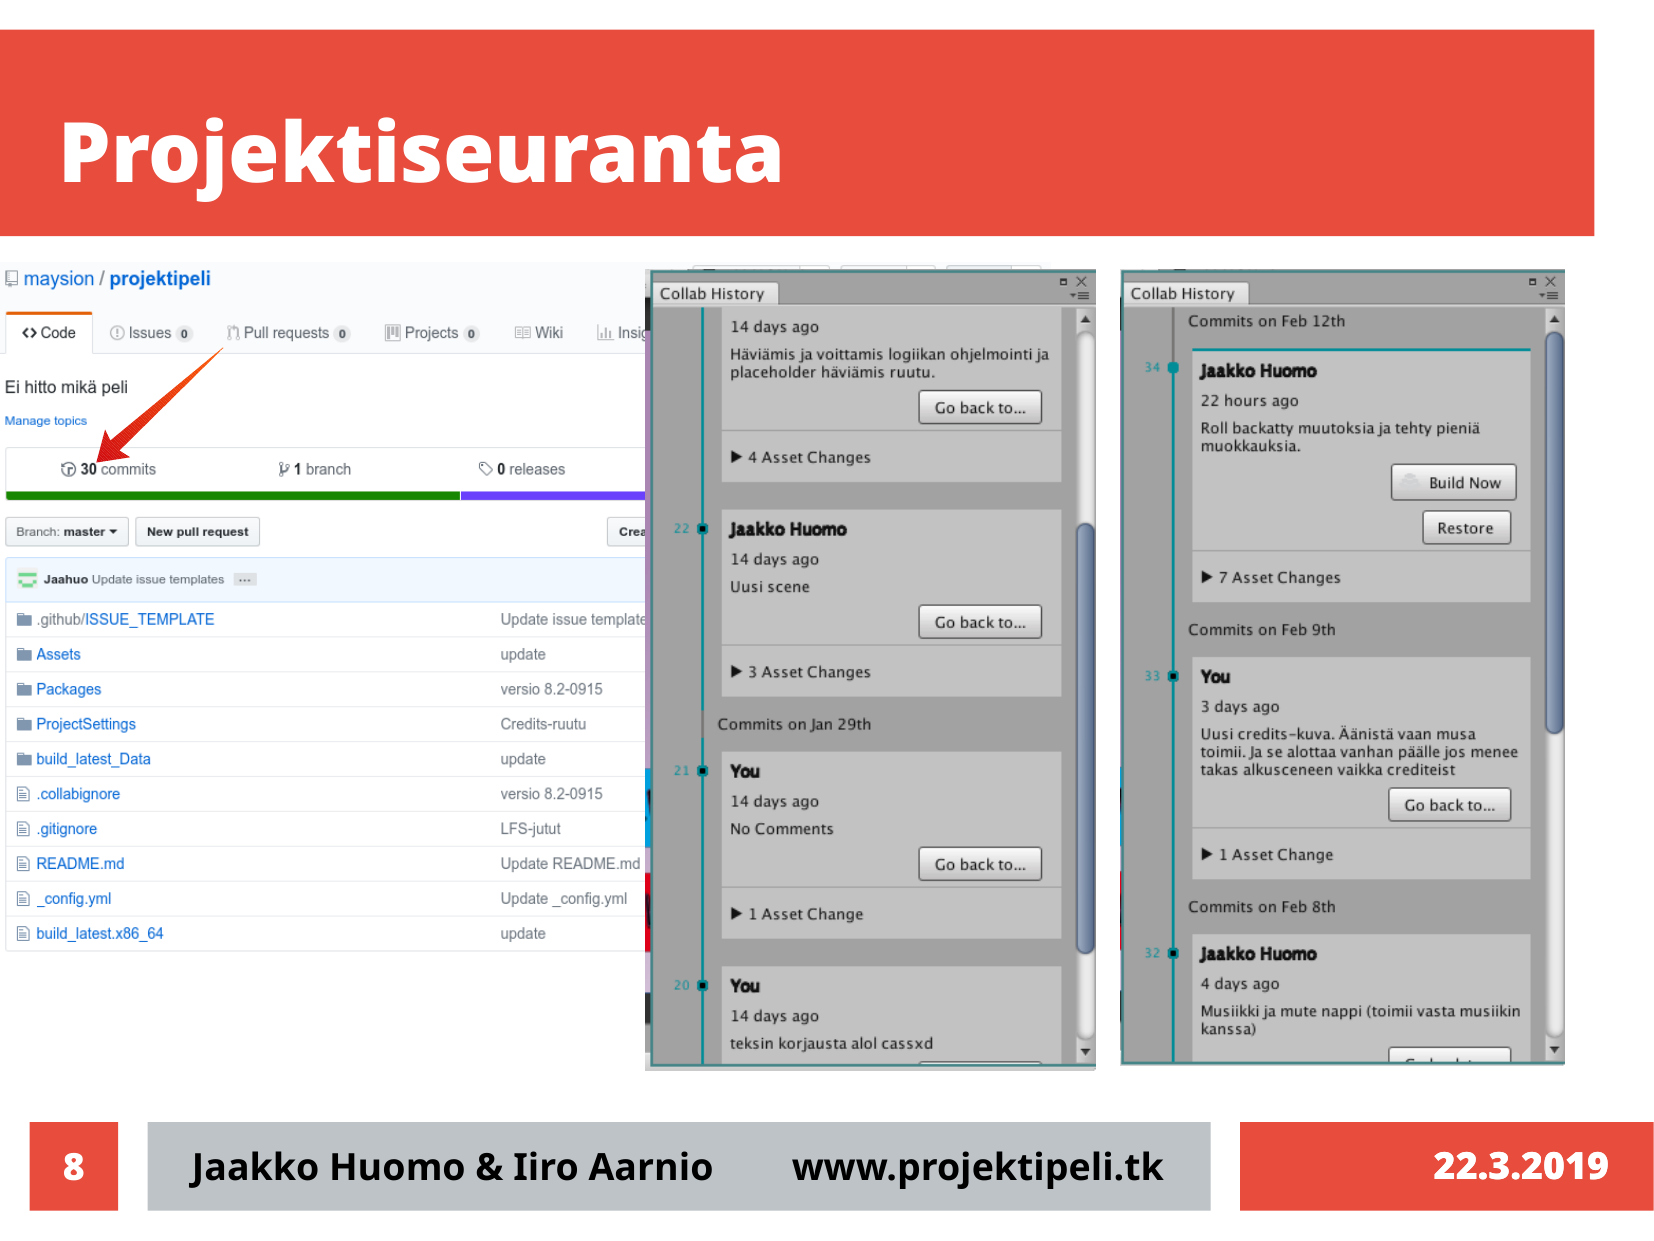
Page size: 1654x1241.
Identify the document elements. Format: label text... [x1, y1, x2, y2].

picture [1120, 269, 1565, 1066]
title Projektiseuranta [59, 59, 1595, 207]
picture [0, 262, 1096, 1071]
